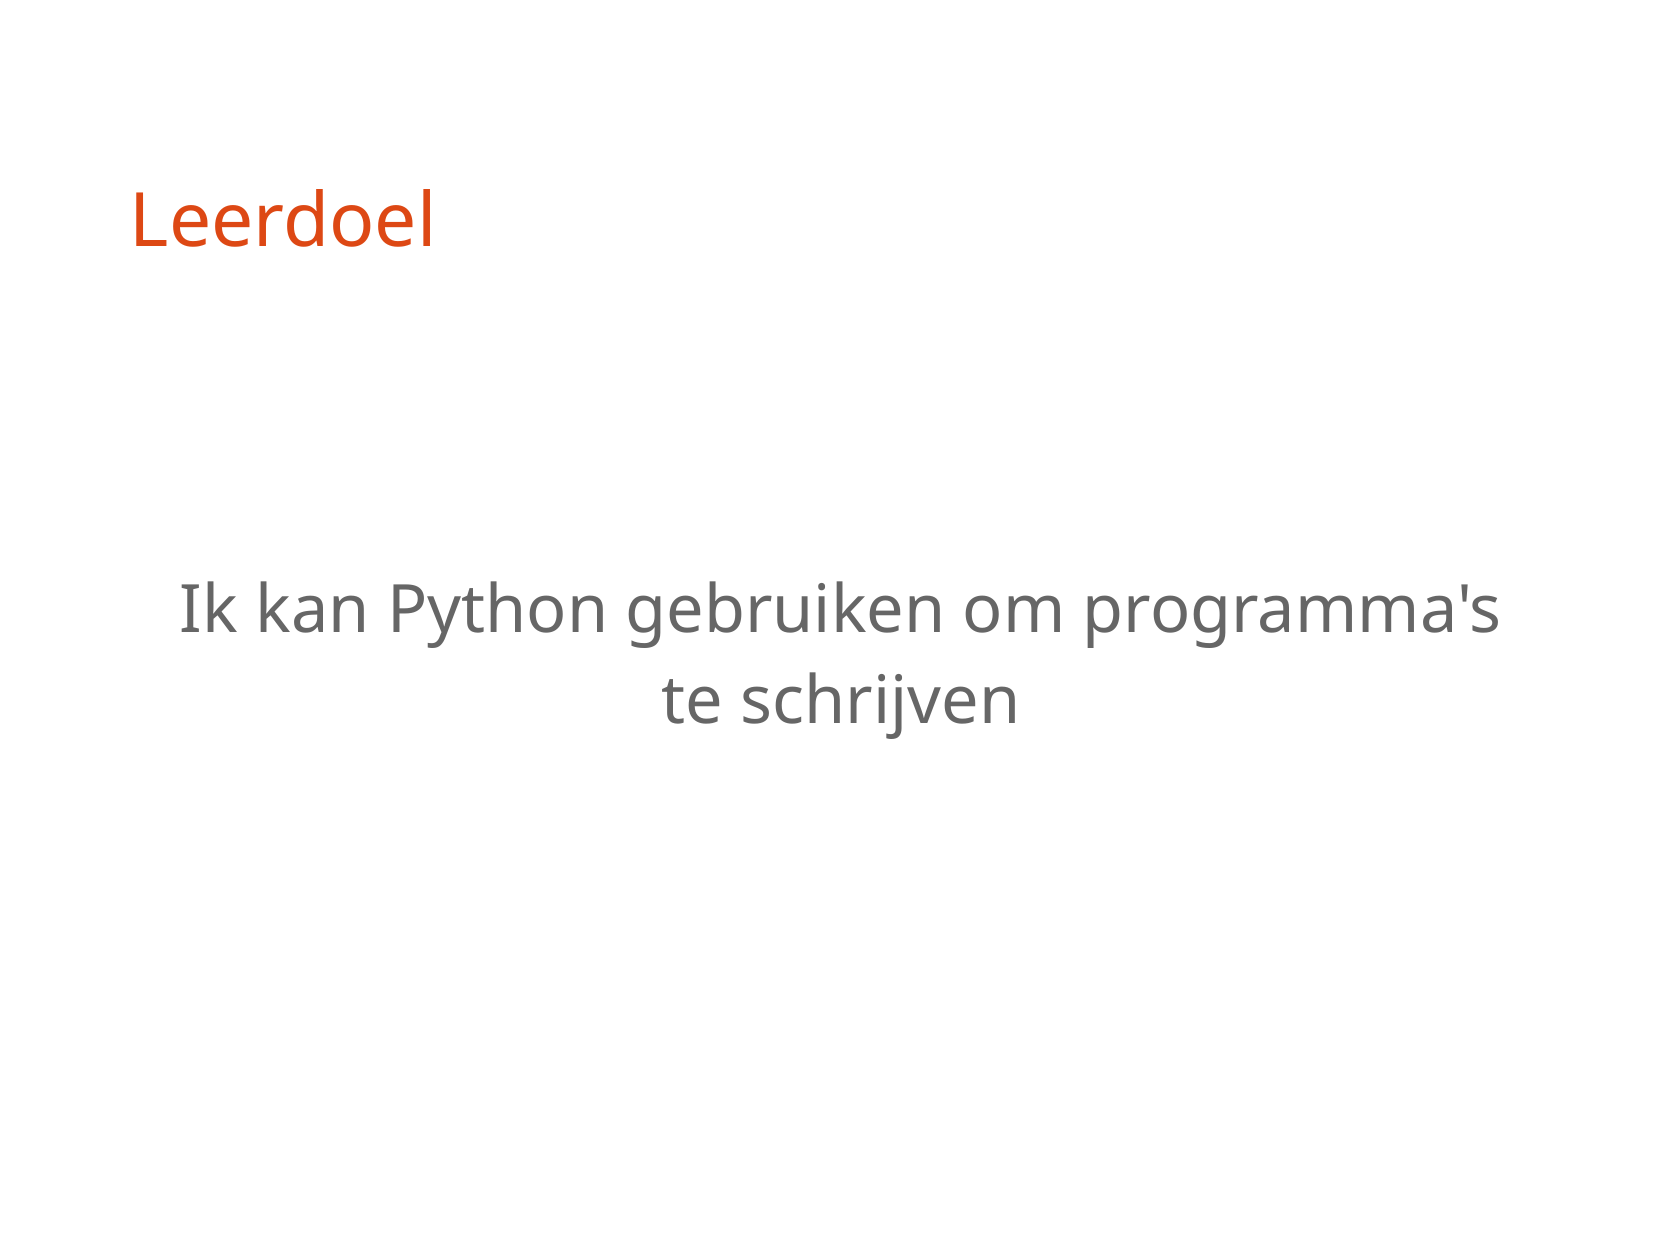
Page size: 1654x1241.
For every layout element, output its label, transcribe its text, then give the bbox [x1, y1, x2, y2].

title Leerdoel [129, 153, 1518, 281]
subtitle Ik kan Python gebruiken om programma's te schrijven [129, 295, 1518, 1010]
